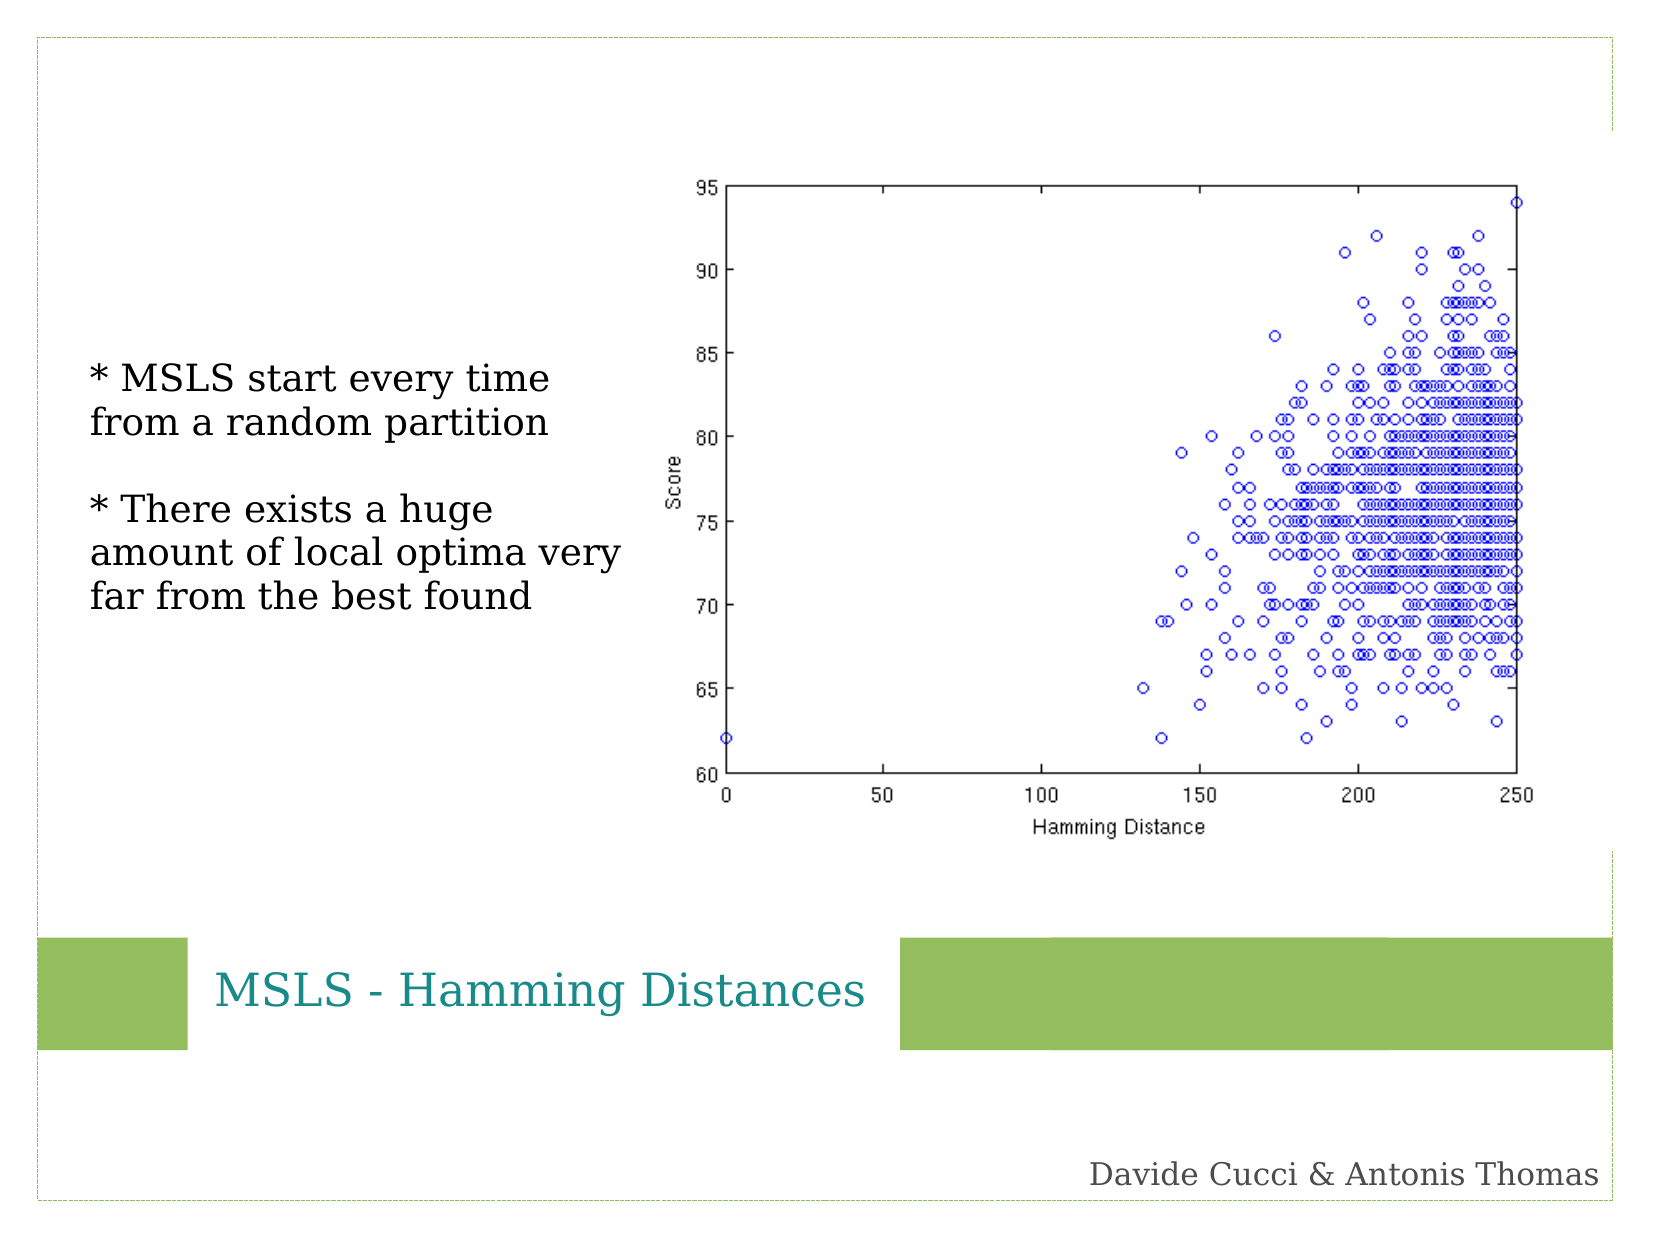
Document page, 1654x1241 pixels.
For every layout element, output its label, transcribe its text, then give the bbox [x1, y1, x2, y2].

text_box MSLS - Hamming Distances [199, 956, 882, 1025]
text_box [900, 937, 1613, 1051]
text_box * MSLS start every time from a random partition * There exists a huge amount of local optima very far from the best found [75, 349, 638, 626]
text_box Davide Cucci & Antonis Thomas [1074, 1149, 1616, 1201]
picture [594, 132, 1613, 851]
text_box [37, 937, 188, 1051]
